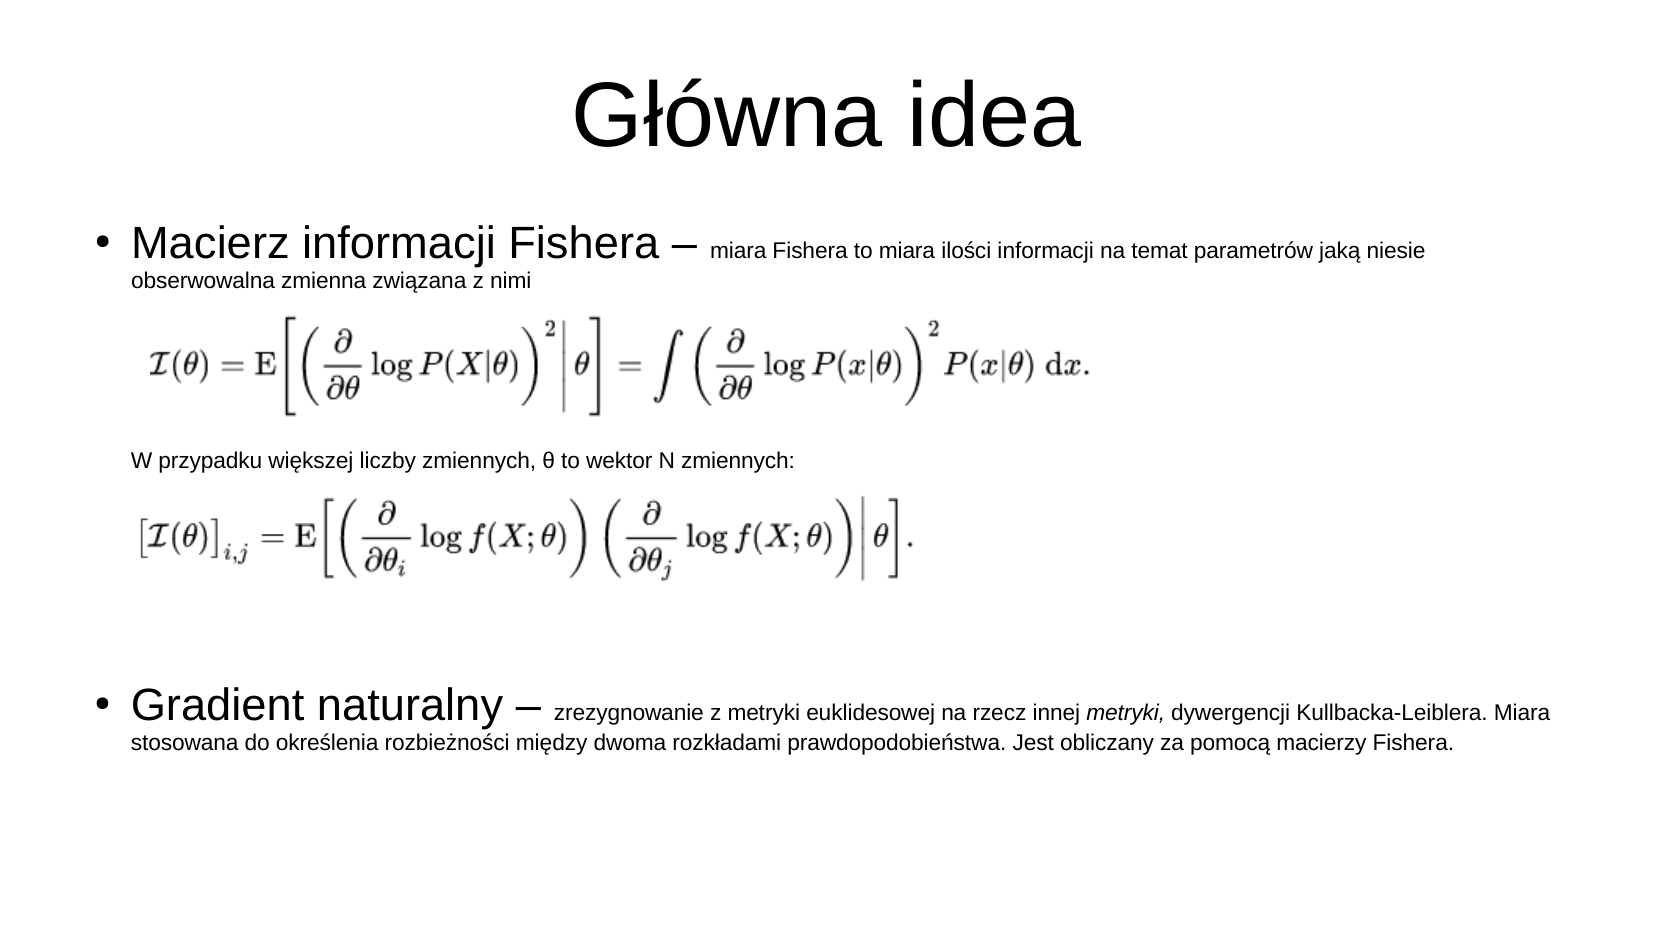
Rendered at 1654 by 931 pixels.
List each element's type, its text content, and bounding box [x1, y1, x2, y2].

chart [772, 438, 891, 492]
list Macierz informacji Fishera – miara Fishera to miara ilości informacji na temat parametrów jaką niesie obserwowalna zmienna związana z nimi W przypadku większej liczby zmiennych, θ to wektor N zmiennych: Gradient naturalny – zrezygnowanie z metryki euklidesowej na rzecz innej metryki, dywergencji Kullbacka-Leiblera. Miara stosowana do określenia rozbieżności między dwoma rozkładami prawdopodobieństwa. Jest obliczany za pomocą macierzy Fishera. [82, 217, 1571, 758]
title Główna idea [82, 37, 1571, 193]
picture [150, 313, 1093, 421]
picture [135, 492, 915, 586]
